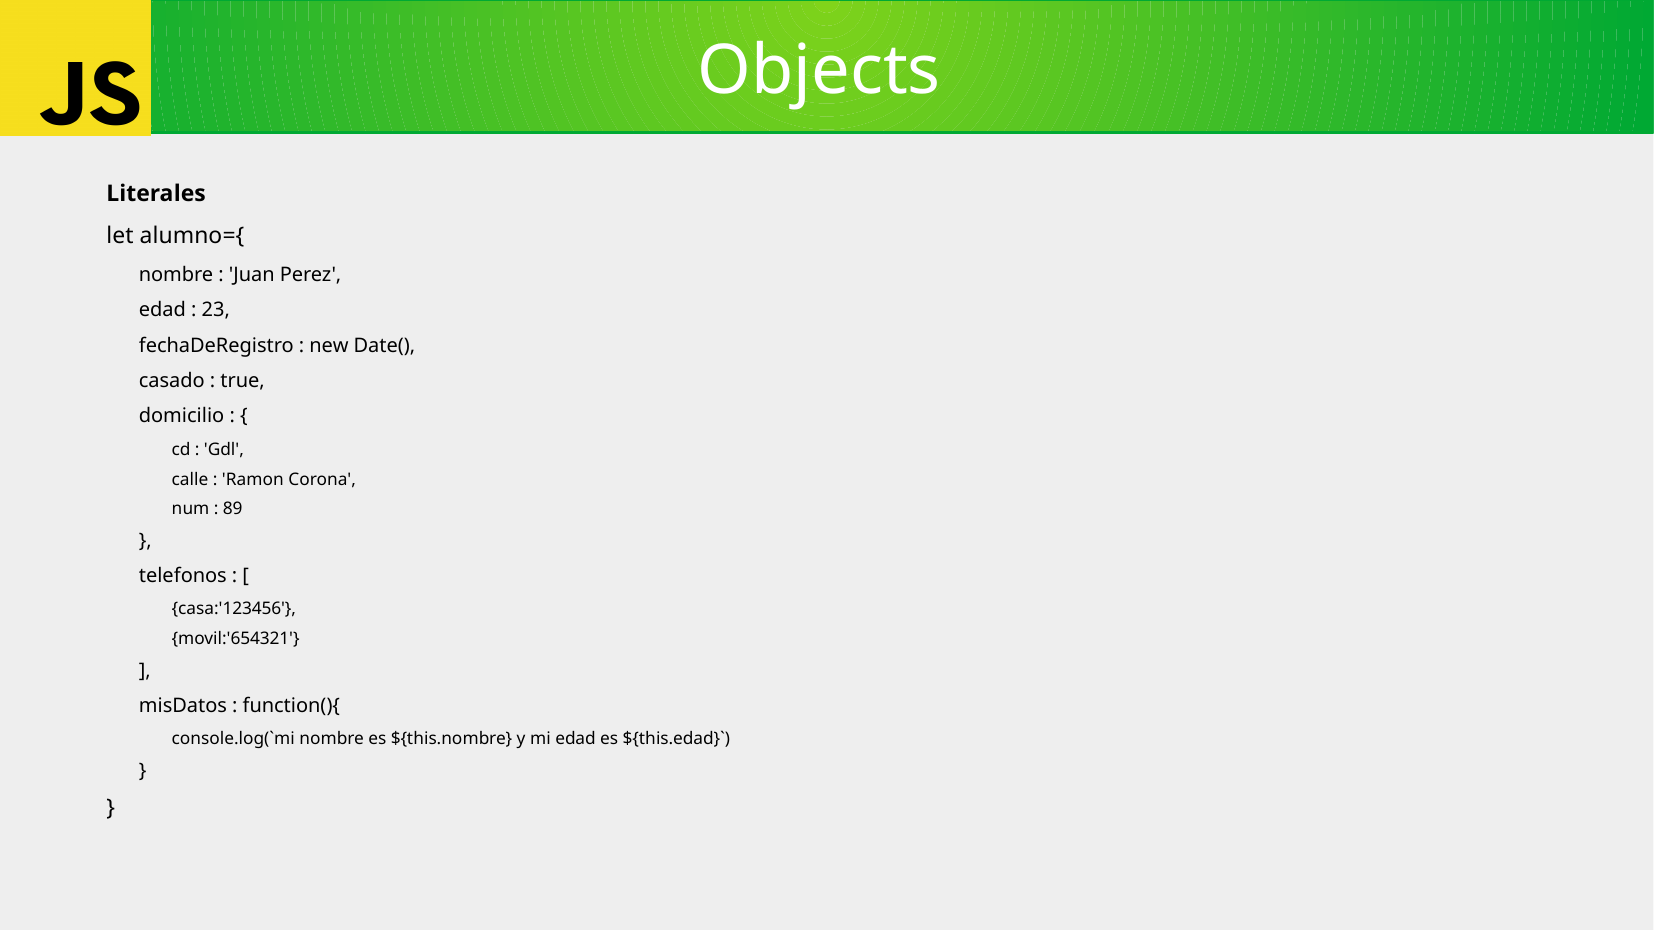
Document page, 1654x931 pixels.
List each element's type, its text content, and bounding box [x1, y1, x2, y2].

title Objects [151, 14, 1565, 119]
picture [0, 0, 151, 136]
list Literales let alumno={ nombre : 'Juan Perez', edad : 23, fechaDeRegistro : new Date(), casado : true, domicilio : { cd : 'Gdl', calle : 'Ramon Corona', num : 89 }, telefonos : [ {casa:'123456'}, {movil:'654321'} ], misDatos : function(){ console.log(`mi nombre es ${this.nombre} y mi edad es ${this.edad}`) } } [73, 177, 1565, 827]
